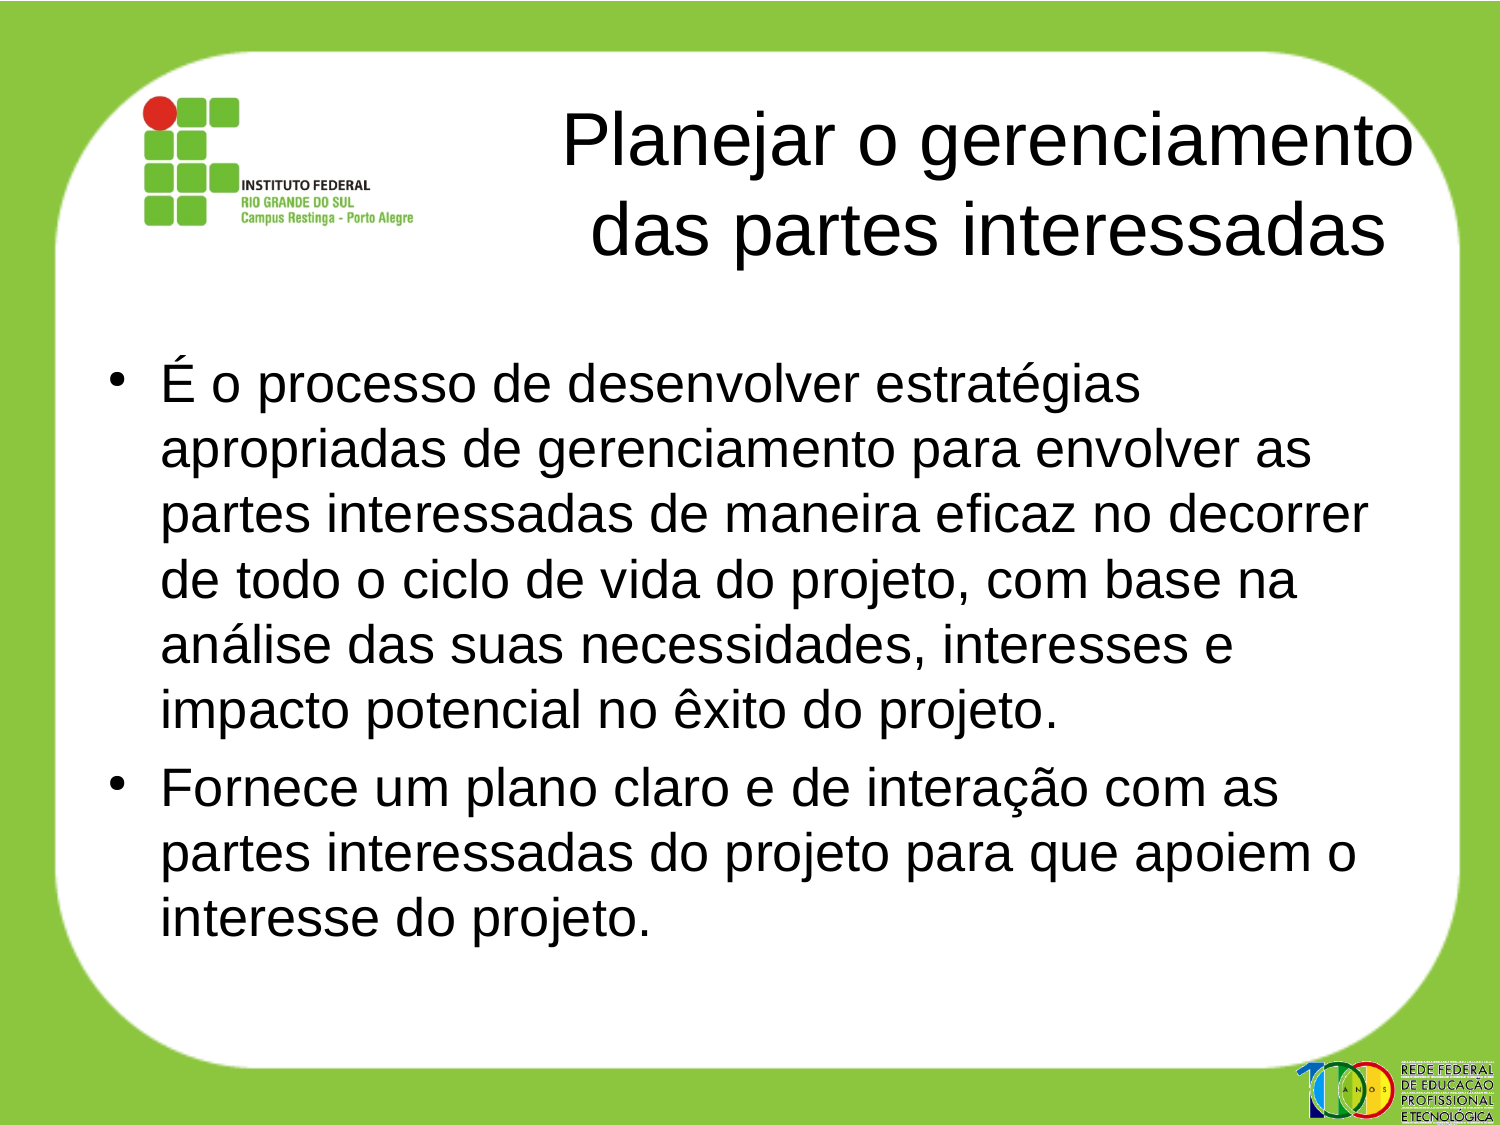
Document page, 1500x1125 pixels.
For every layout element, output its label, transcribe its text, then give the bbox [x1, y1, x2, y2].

list É o processo de desenvolver estratégias apropriadas de gerenciamento para envolver as partes interessadas de maneira eficaz no decorrer de todo o ciclo de vida do projeto, com base na análise das suas necessidades, interesses e impacto potencial no êxito do projeto. Fornece um plano claro e de interação com as partes interessadas do projeto para que apoiem o interesse do projeto. [75, 262, 1426, 1035]
title Planejar o gerenciamento das partes interessadas [510, 82, 1500, 271]
picture [0, 1, 1500, 1125]
